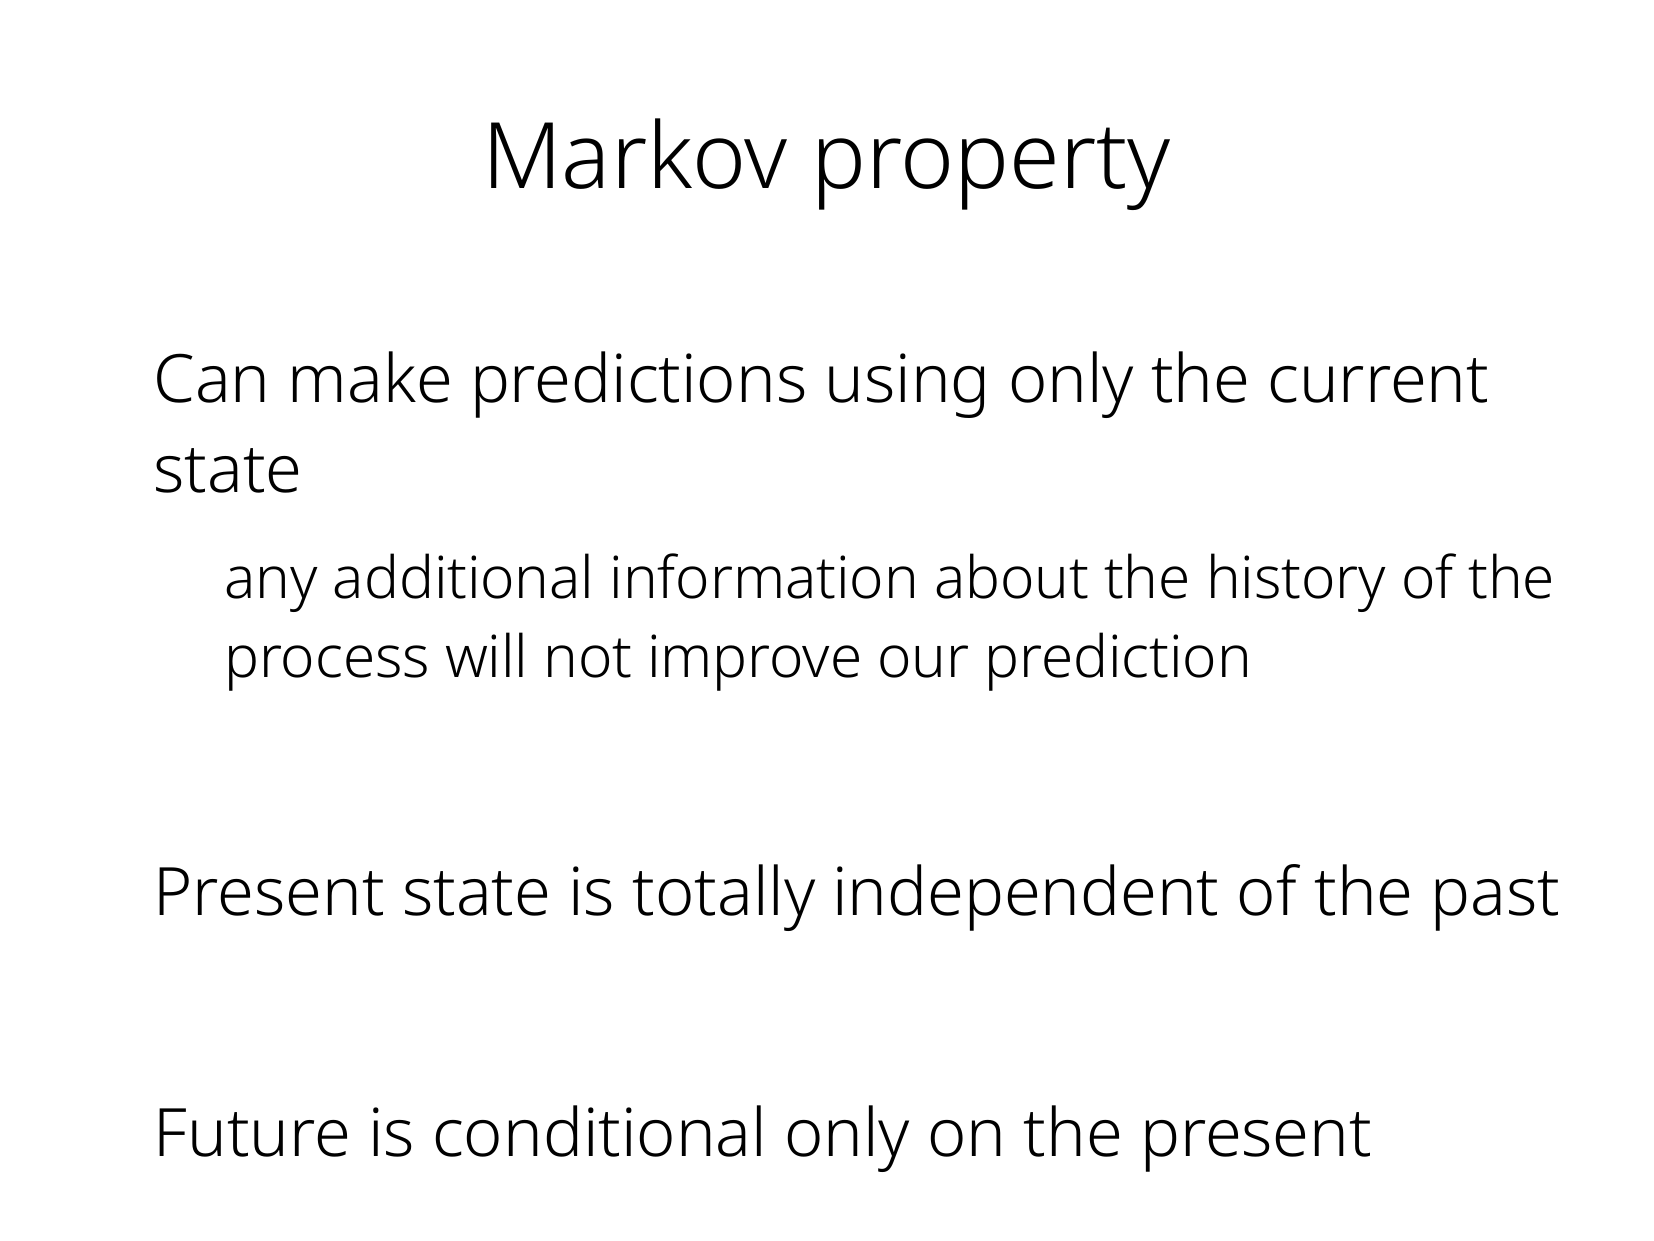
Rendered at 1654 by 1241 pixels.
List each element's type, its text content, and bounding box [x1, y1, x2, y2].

list Can make predictions using only the current state any additional information about the history of the process will not improve our prediction Present state is totally independent of the past Future is conditional only on the present [82, 330, 1571, 1182]
title Markov property [82, 49, 1571, 257]
